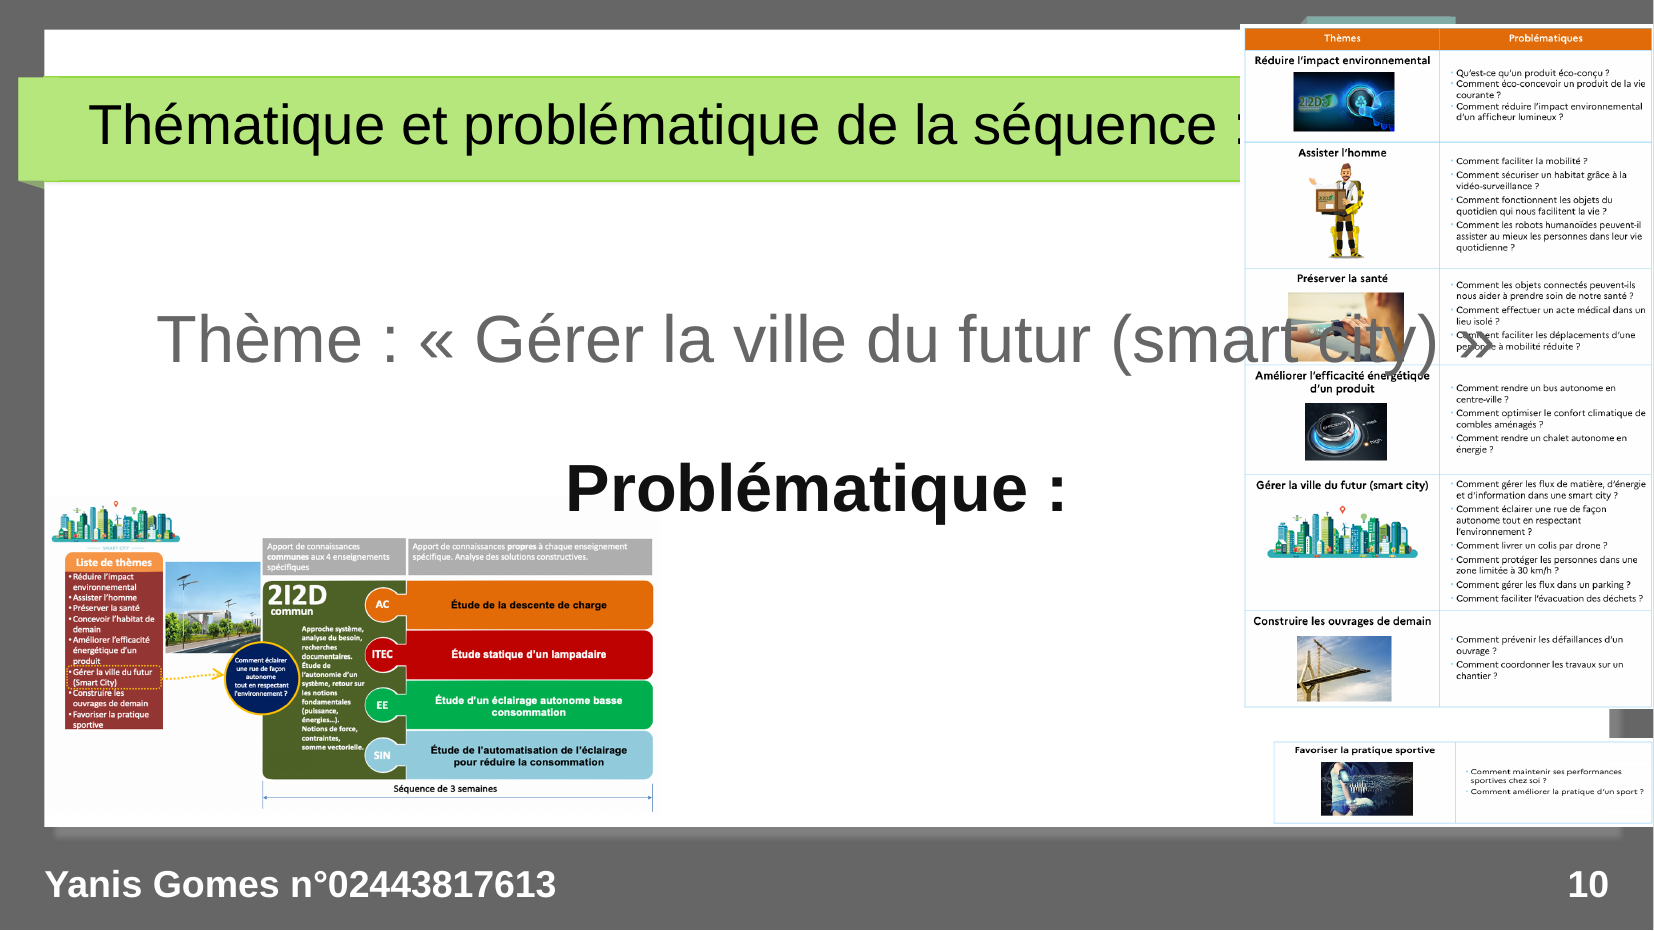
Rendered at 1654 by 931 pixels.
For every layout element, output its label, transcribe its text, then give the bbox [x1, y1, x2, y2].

title Thématique et problématique de la séquence : [88, 73, 1240, 178]
text_box <numéro> [974, 856, 1625, 916]
picture [1240, 24, 1654, 709]
text_box Thème : « Gérer la ville du futur (smart city) » Problématique : [88, 221, 1565, 813]
picture [47, 493, 662, 818]
picture [1269, 738, 1654, 827]
text_box Yanis Gomes n°02443817613 [29, 856, 680, 916]
